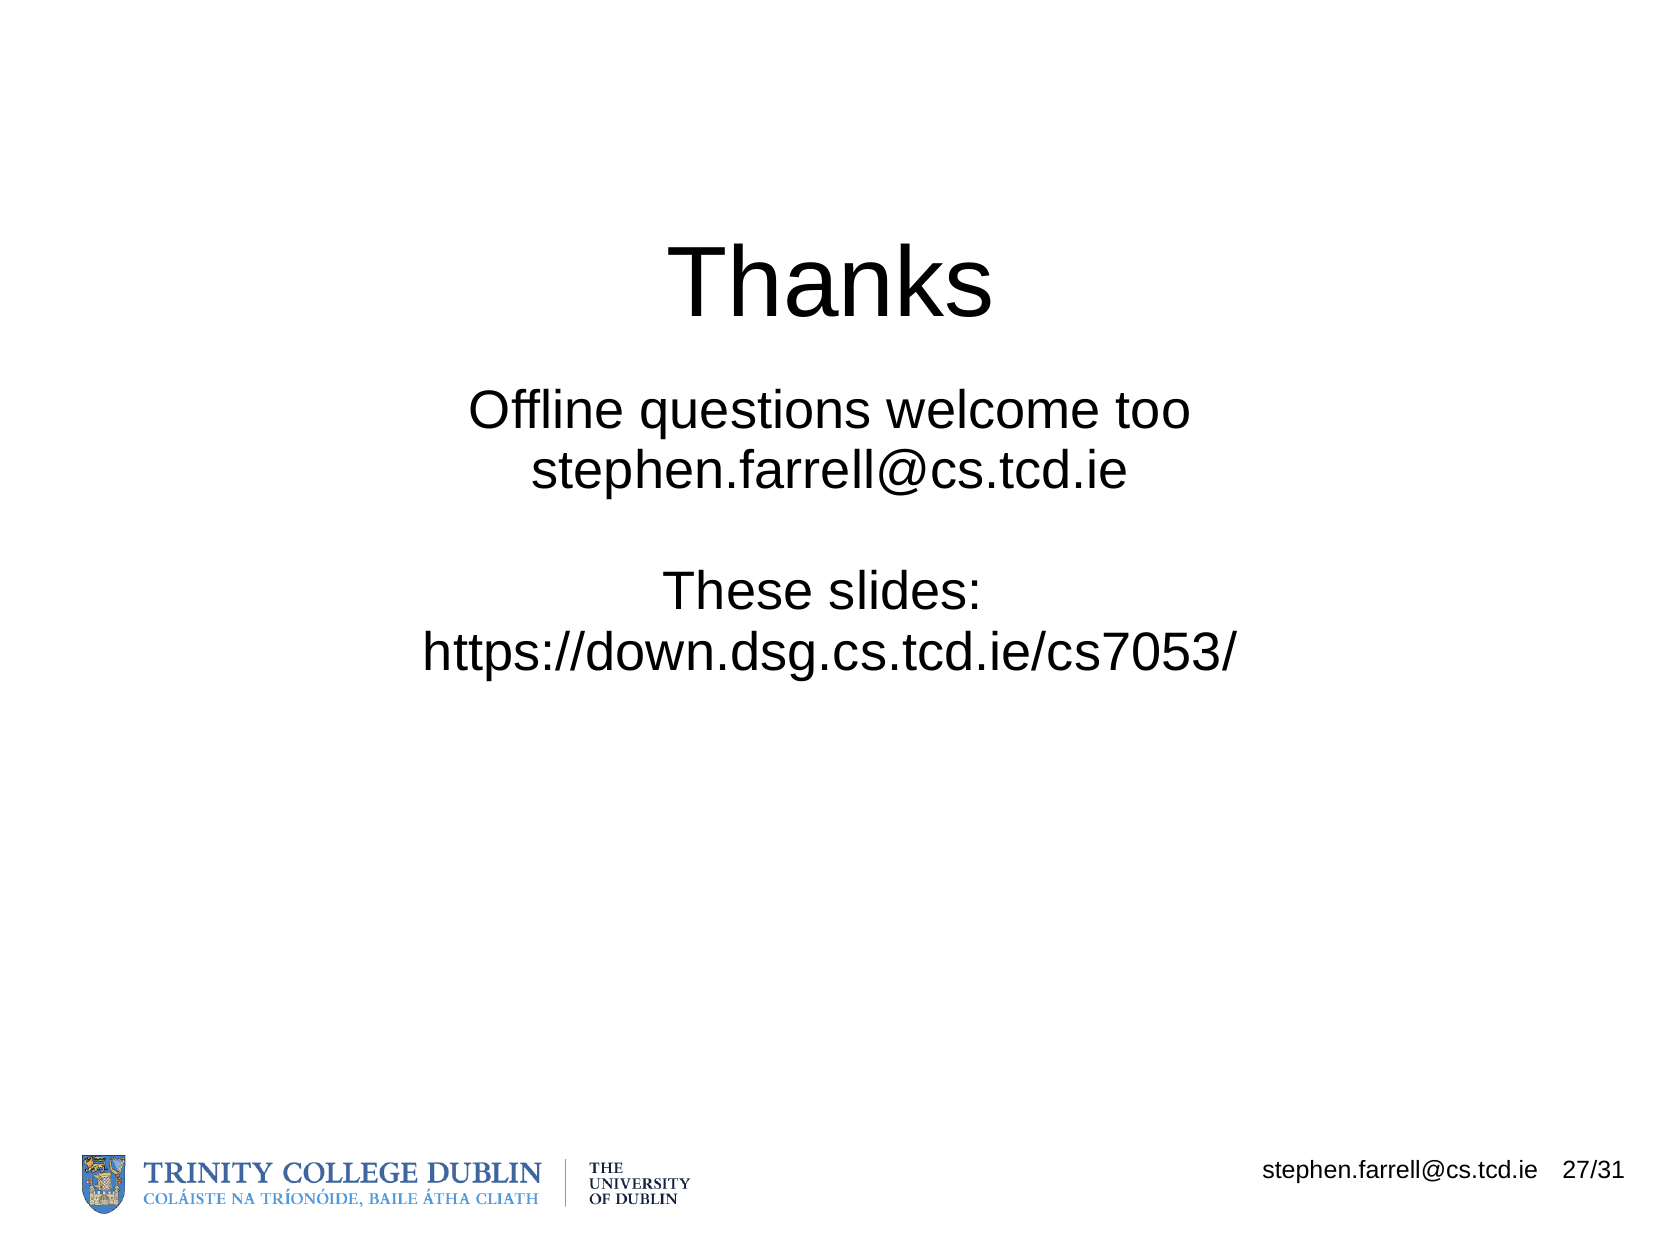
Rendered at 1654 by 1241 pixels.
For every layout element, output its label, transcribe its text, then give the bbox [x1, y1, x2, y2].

picture [82, 1155, 694, 1214]
text_box Thanks Offline questions welcome too stephen.farrell@cs.tcd.ie These slides: https://down.dsg.cs.tcd.ie/cs7053/ [234, 218, 1427, 950]
